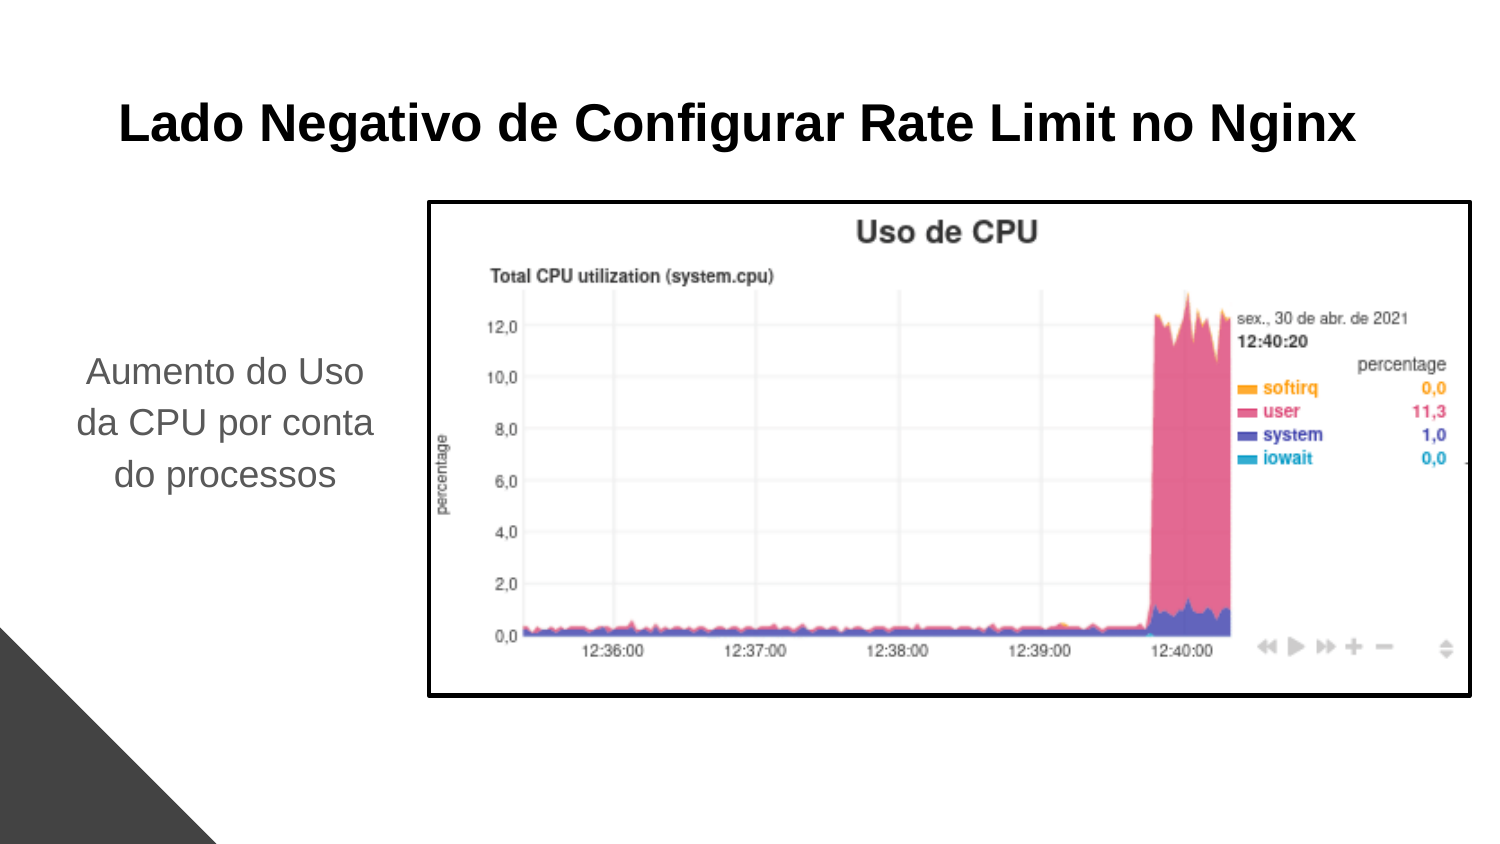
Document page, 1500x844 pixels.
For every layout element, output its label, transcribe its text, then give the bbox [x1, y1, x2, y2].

text_box Aumento do Uso da CPU por conta do processos [51, 324, 400, 571]
text_box [0, 627, 217, 844]
title Lado Negativo de Configurar Rate Limit no Nginx [8, 72, 1468, 167]
picture [431, 204, 1468, 693]
